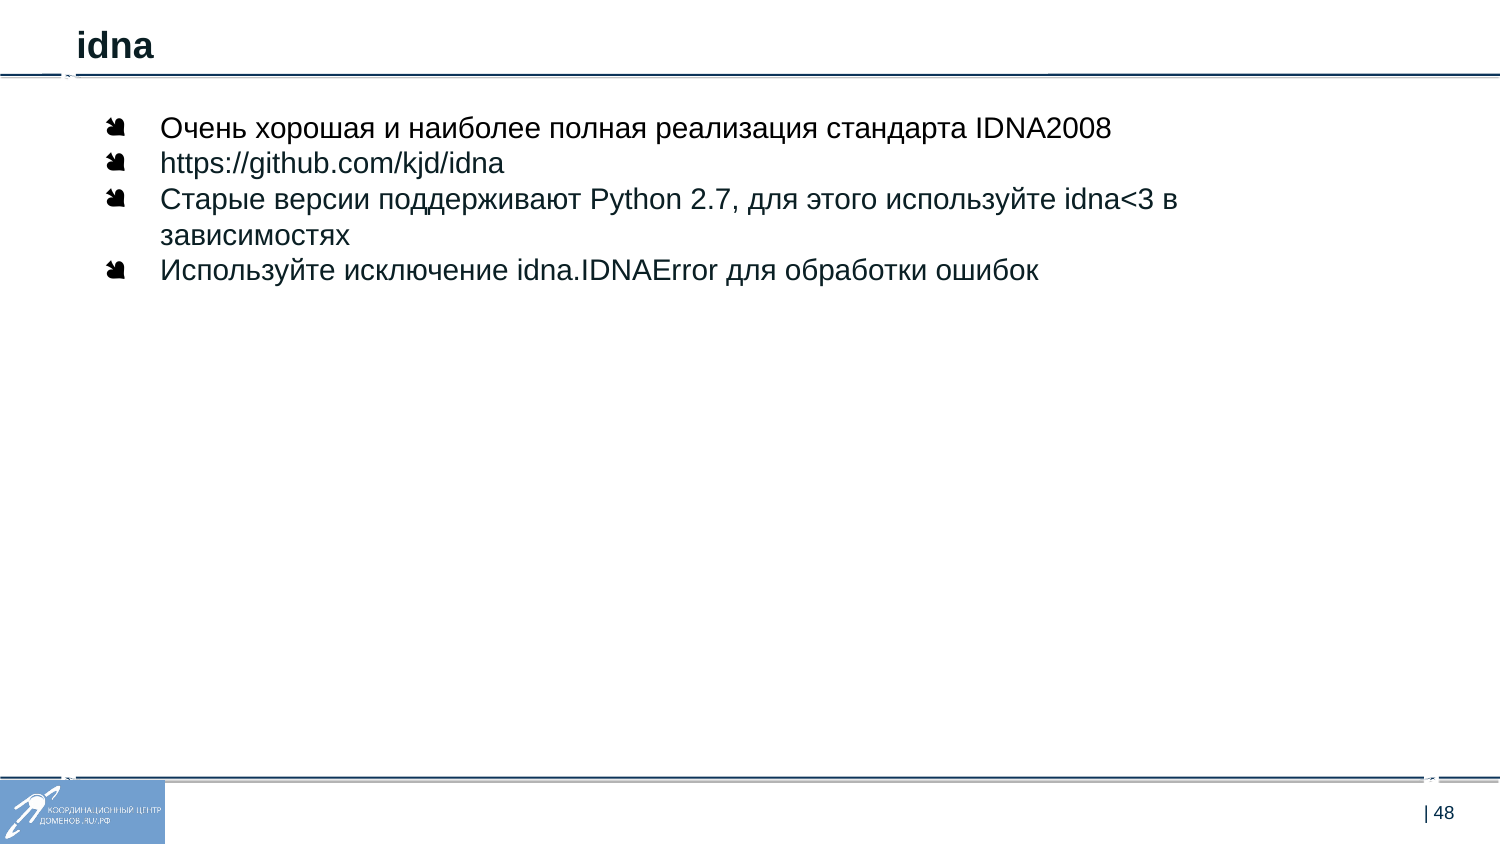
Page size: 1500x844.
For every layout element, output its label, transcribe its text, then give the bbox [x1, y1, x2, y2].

list Очень хорошая и наиболее полная реализация стандарта IDNA2008 https://github.com/kjd/idna Старые версии поддерживают Python 2.7, для этого используйте idna<3 в зависимостях Используйте исключение idna.IDNAError для обработки ошибок [70, 93, 1368, 656]
picture [0, 779, 166, 844]
title idna [61, 5, 1376, 62]
